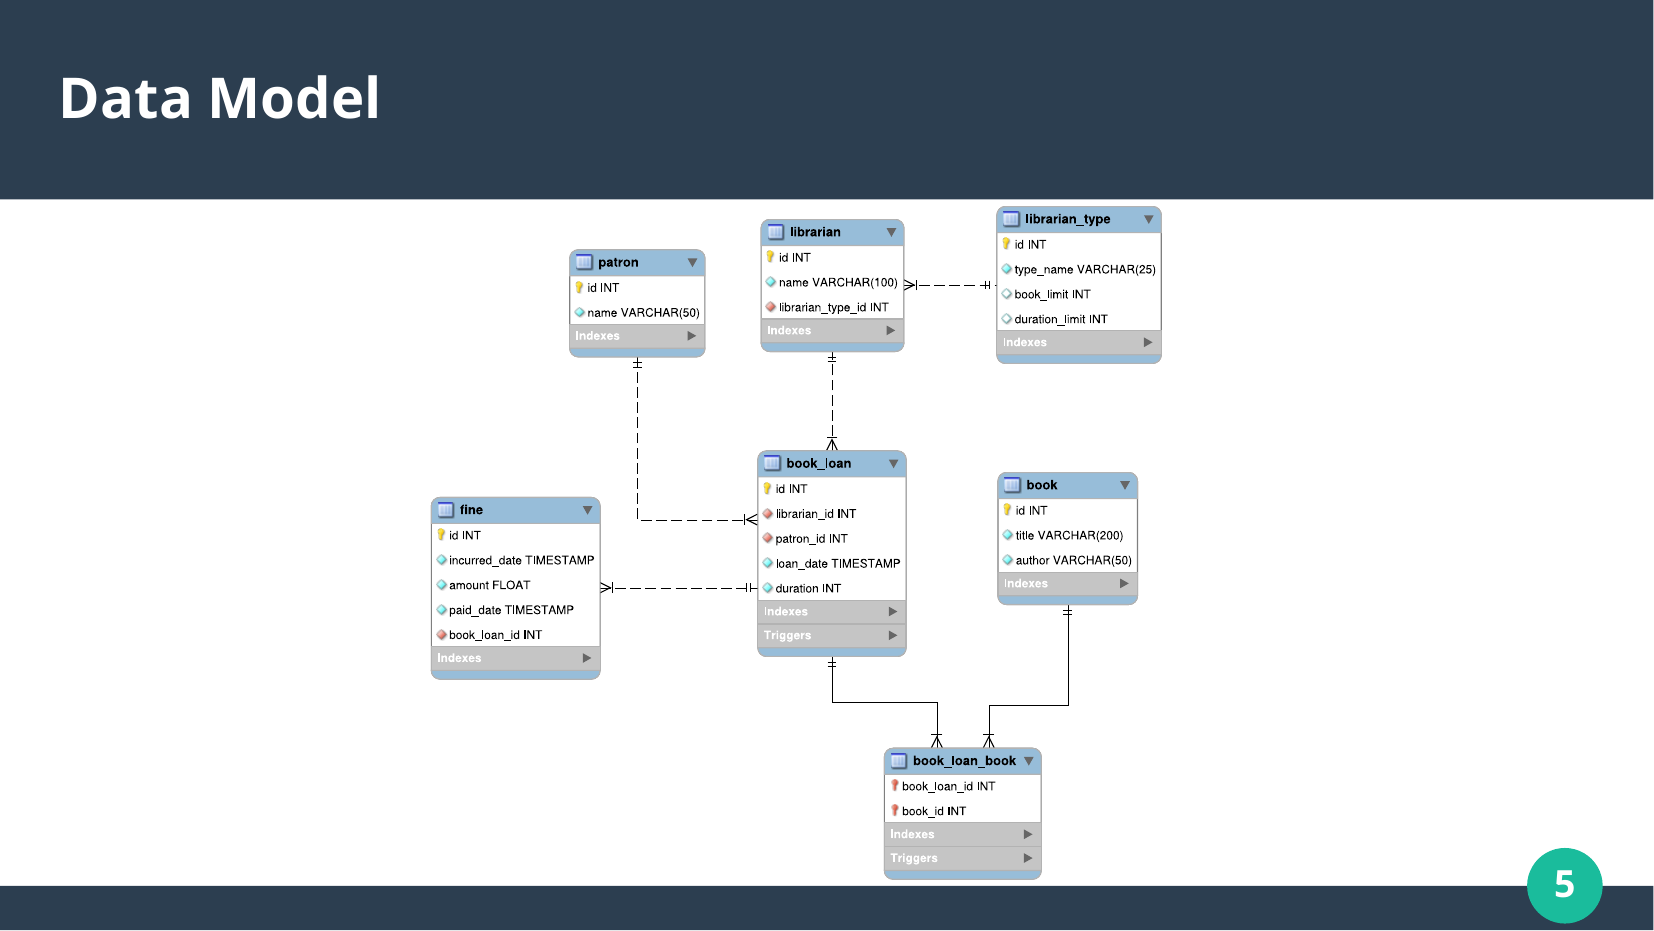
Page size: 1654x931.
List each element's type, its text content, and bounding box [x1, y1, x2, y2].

title Data Model [59, 37, 1595, 155]
picture [430, 205, 1163, 881]
